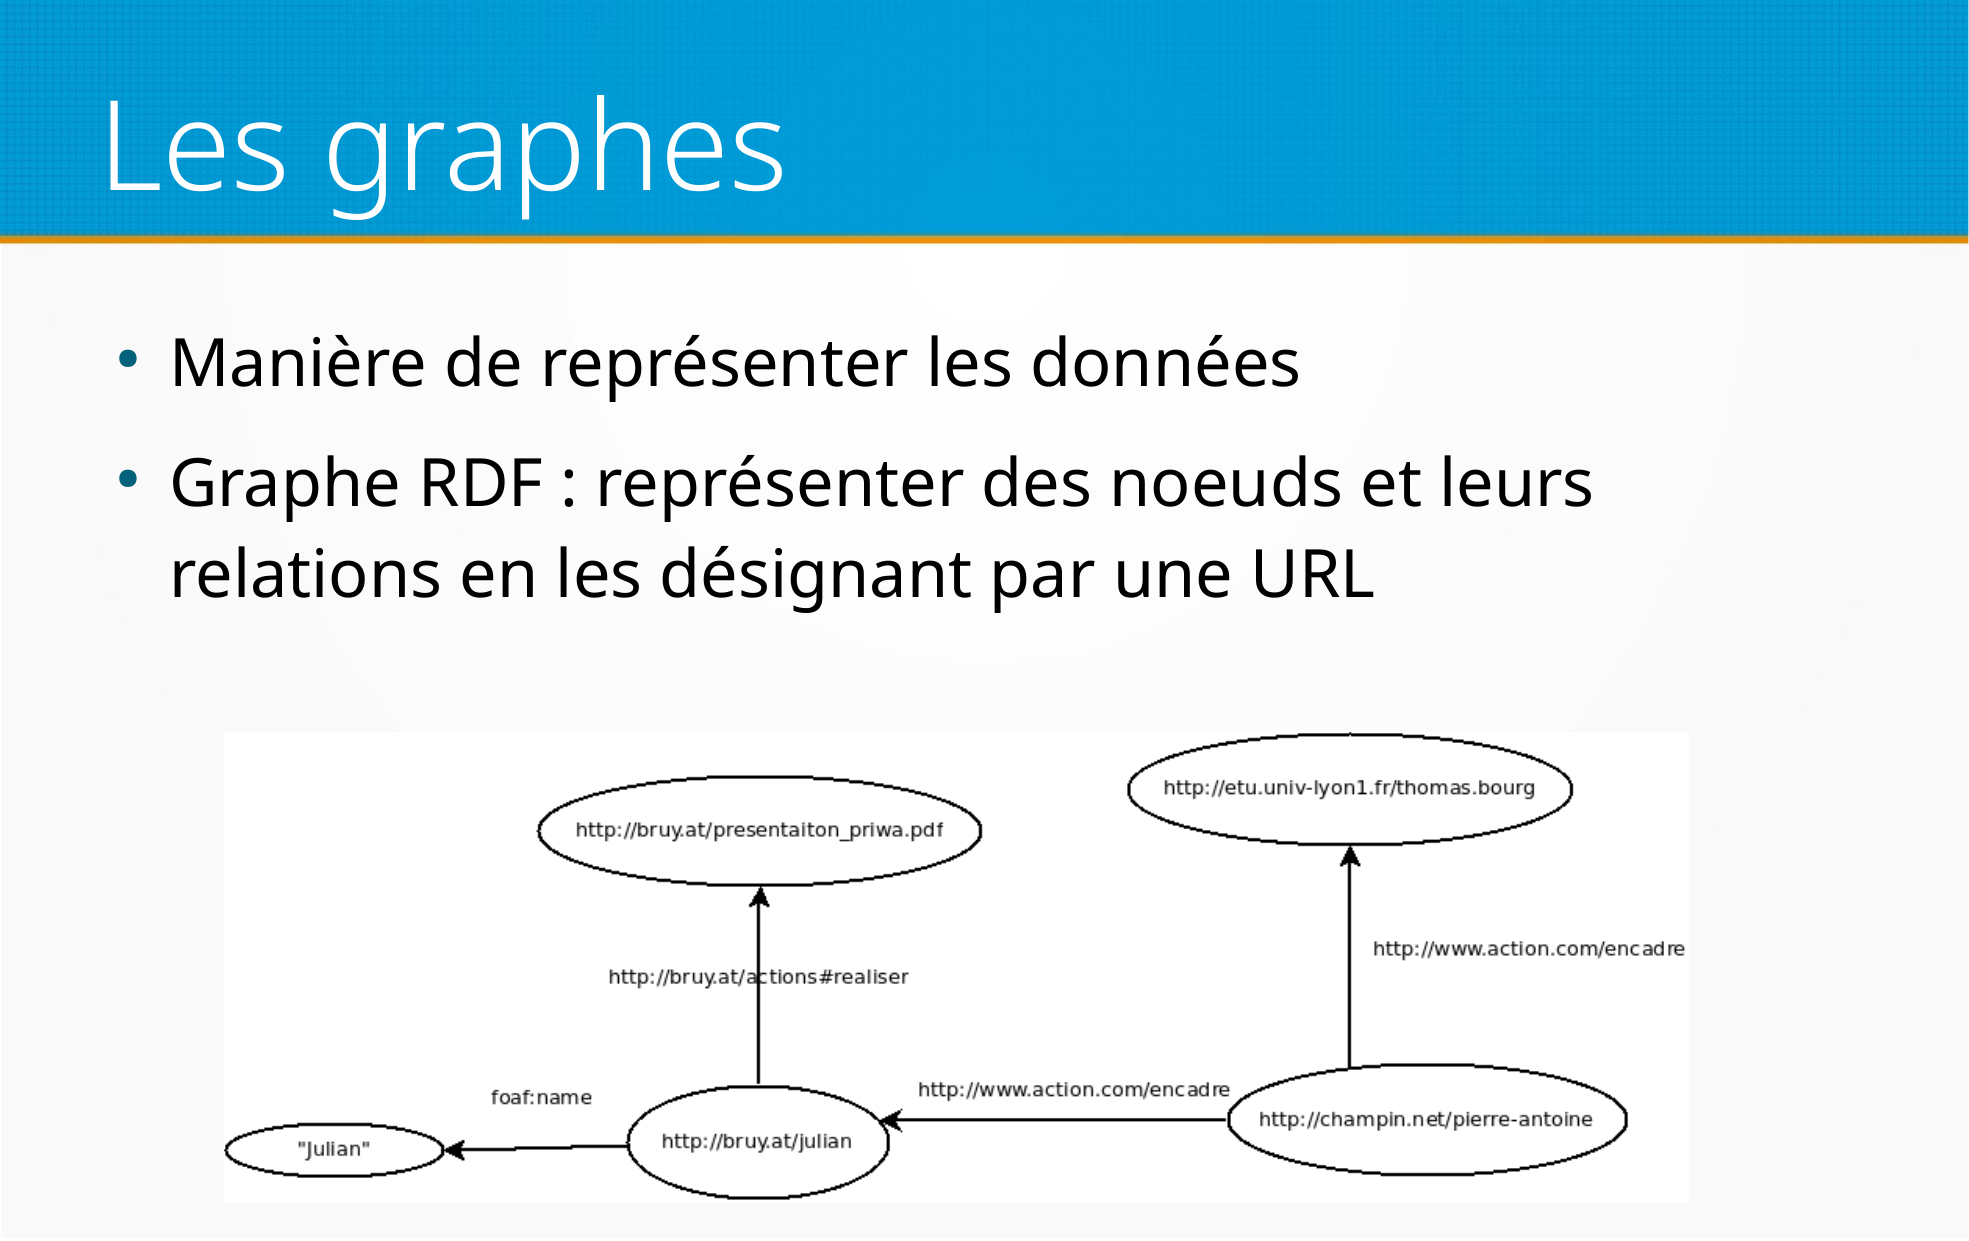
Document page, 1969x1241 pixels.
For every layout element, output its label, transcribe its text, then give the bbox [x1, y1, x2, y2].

list Manière de représenter les données Graphe RDF : représenter des noeuds et leurs relations en les désignant par une URL [98, 315, 1861, 1081]
title Les graphes [98, 19, 1870, 227]
picture [0, 233, 1969, 1241]
